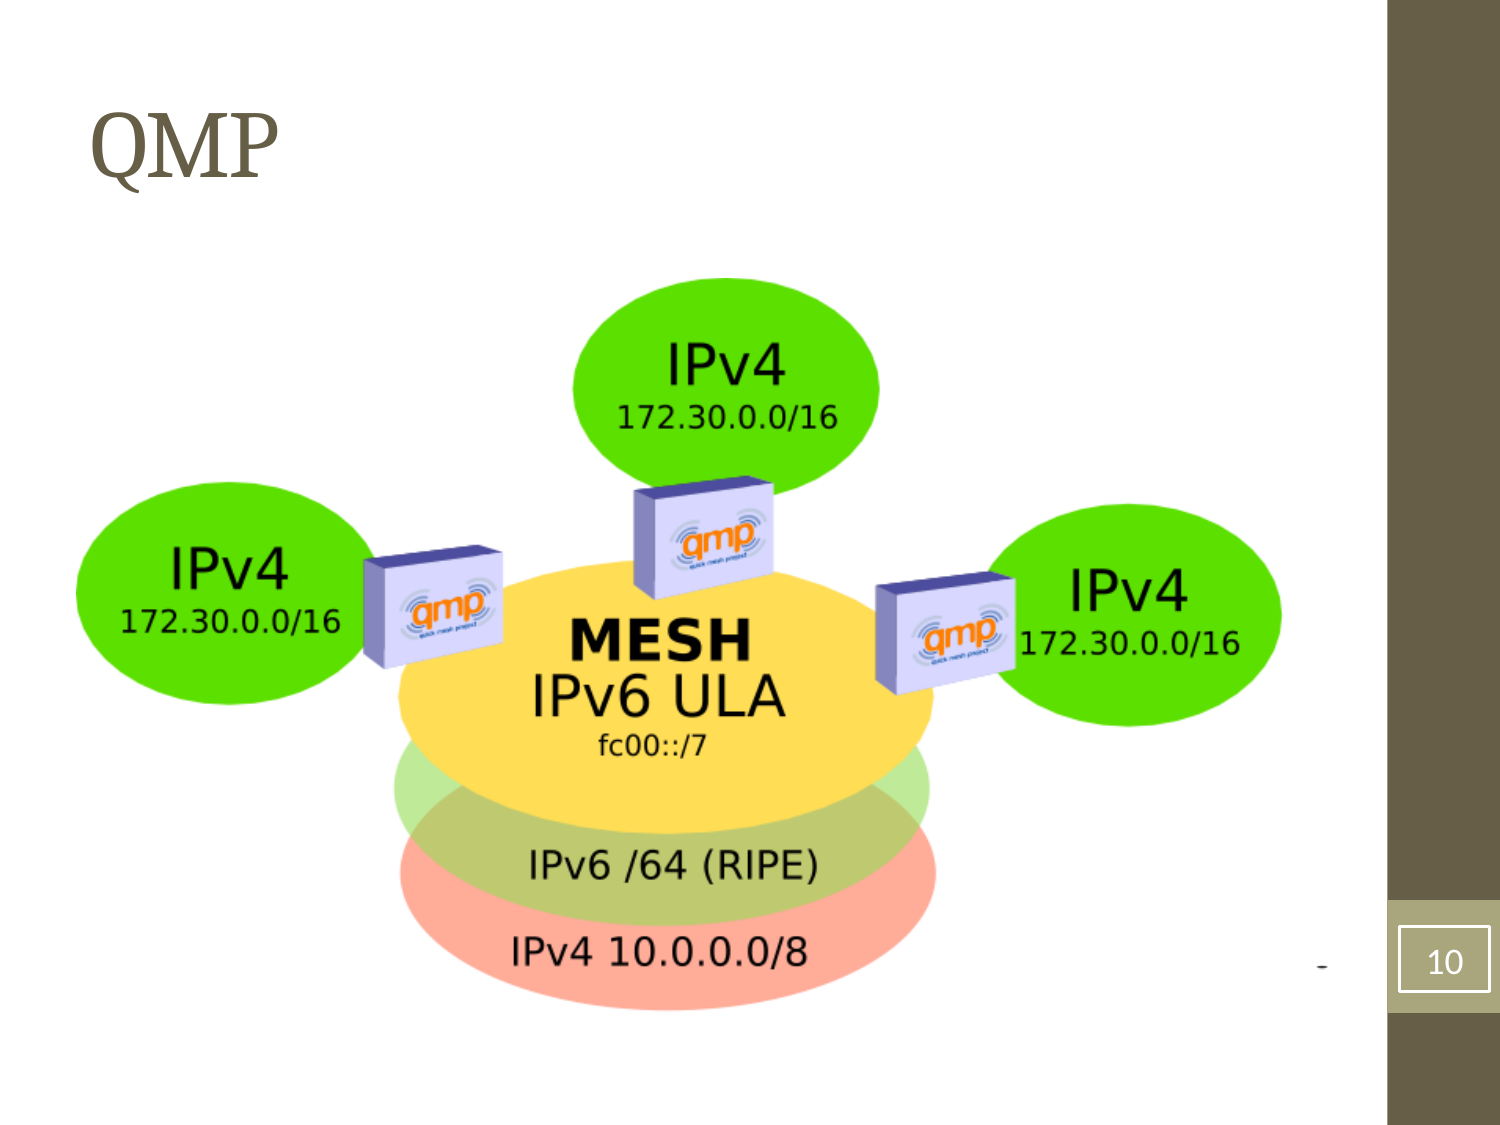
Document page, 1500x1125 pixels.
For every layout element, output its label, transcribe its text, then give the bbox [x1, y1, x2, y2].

picture [76, 278, 1329, 1012]
title QMP [75, 45, 1326, 233]
